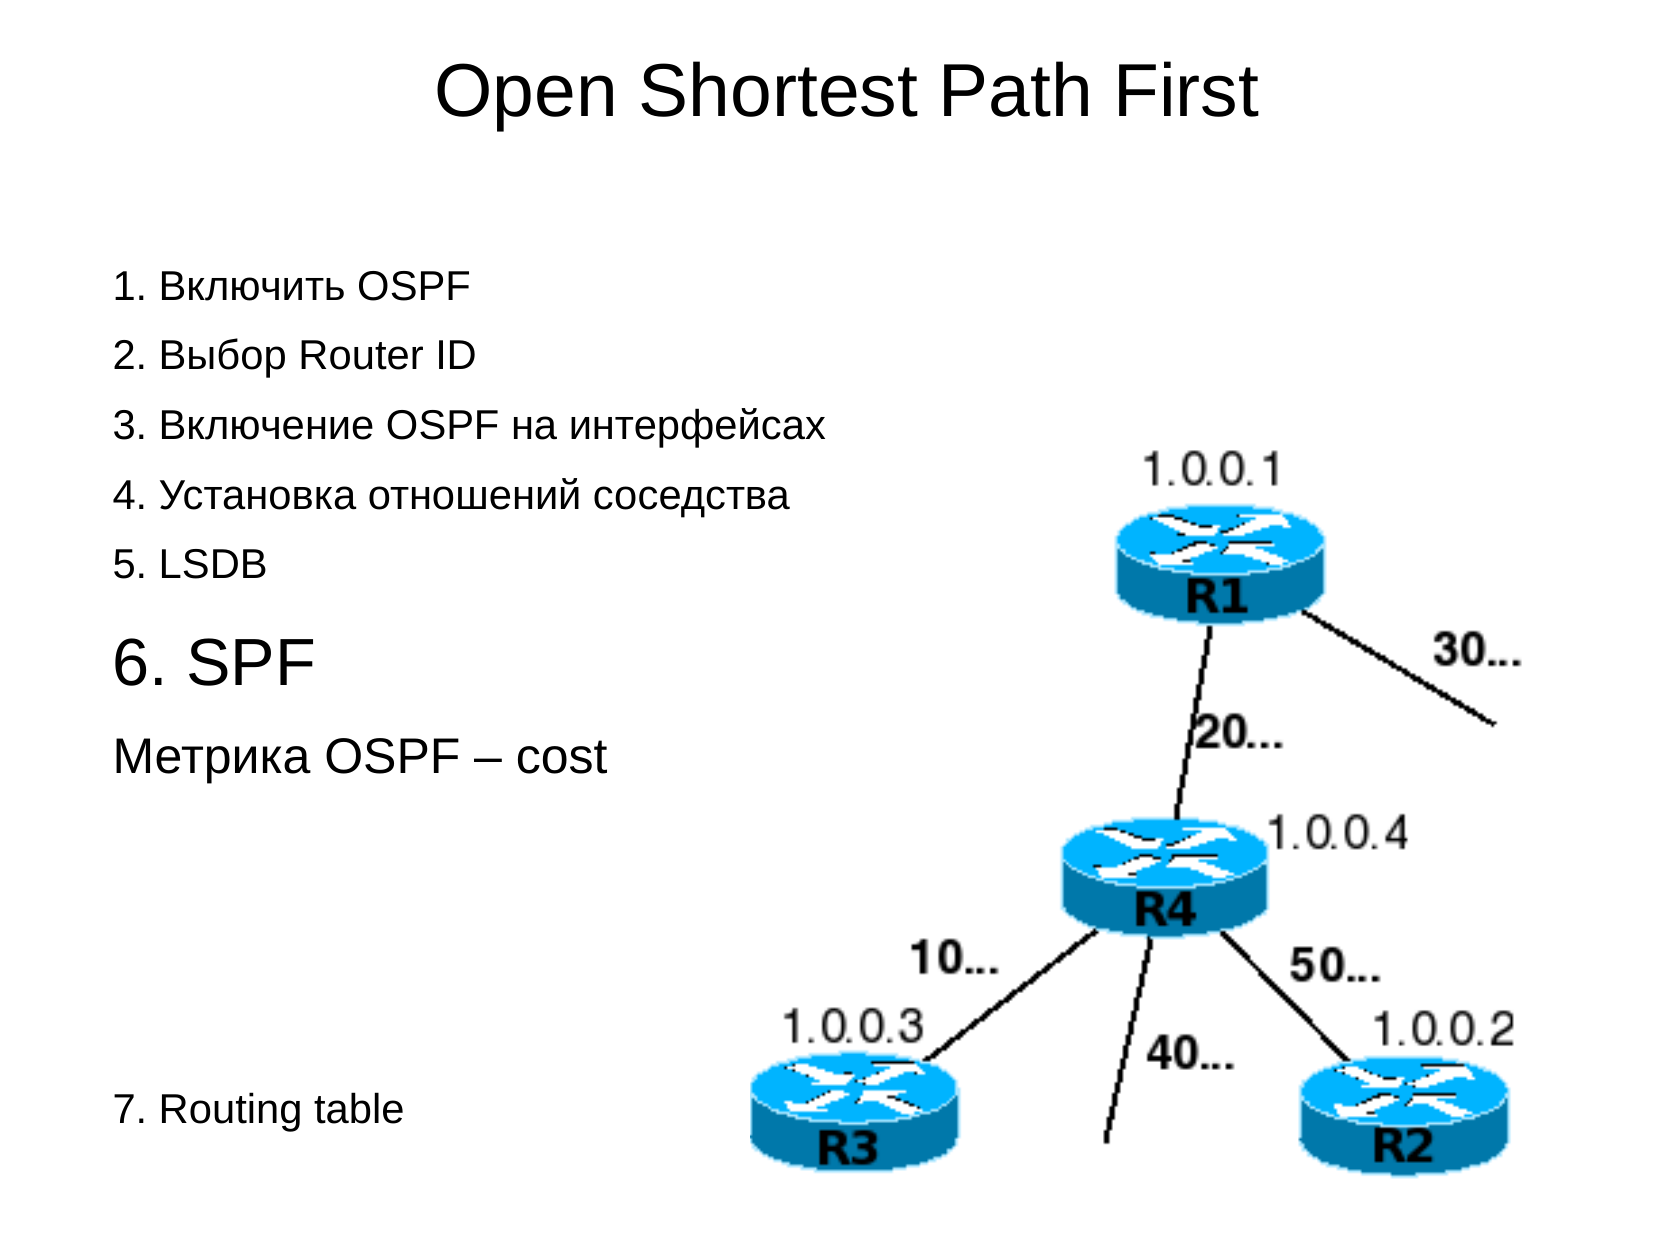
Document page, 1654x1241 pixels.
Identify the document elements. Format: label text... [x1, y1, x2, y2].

title Open Shortest Path First [82, 48, 1613, 133]
picture [1013, 449, 1530, 1201]
text_box 1. Включить OSPF 2. Выбор Router ID 3. Включение OSPF на интерфейсах 4. Установка отношений соседства 5. LSDB 6. SPF Метрика OSPF – cost 7. Routing table [112, 171, 1013, 1201]
